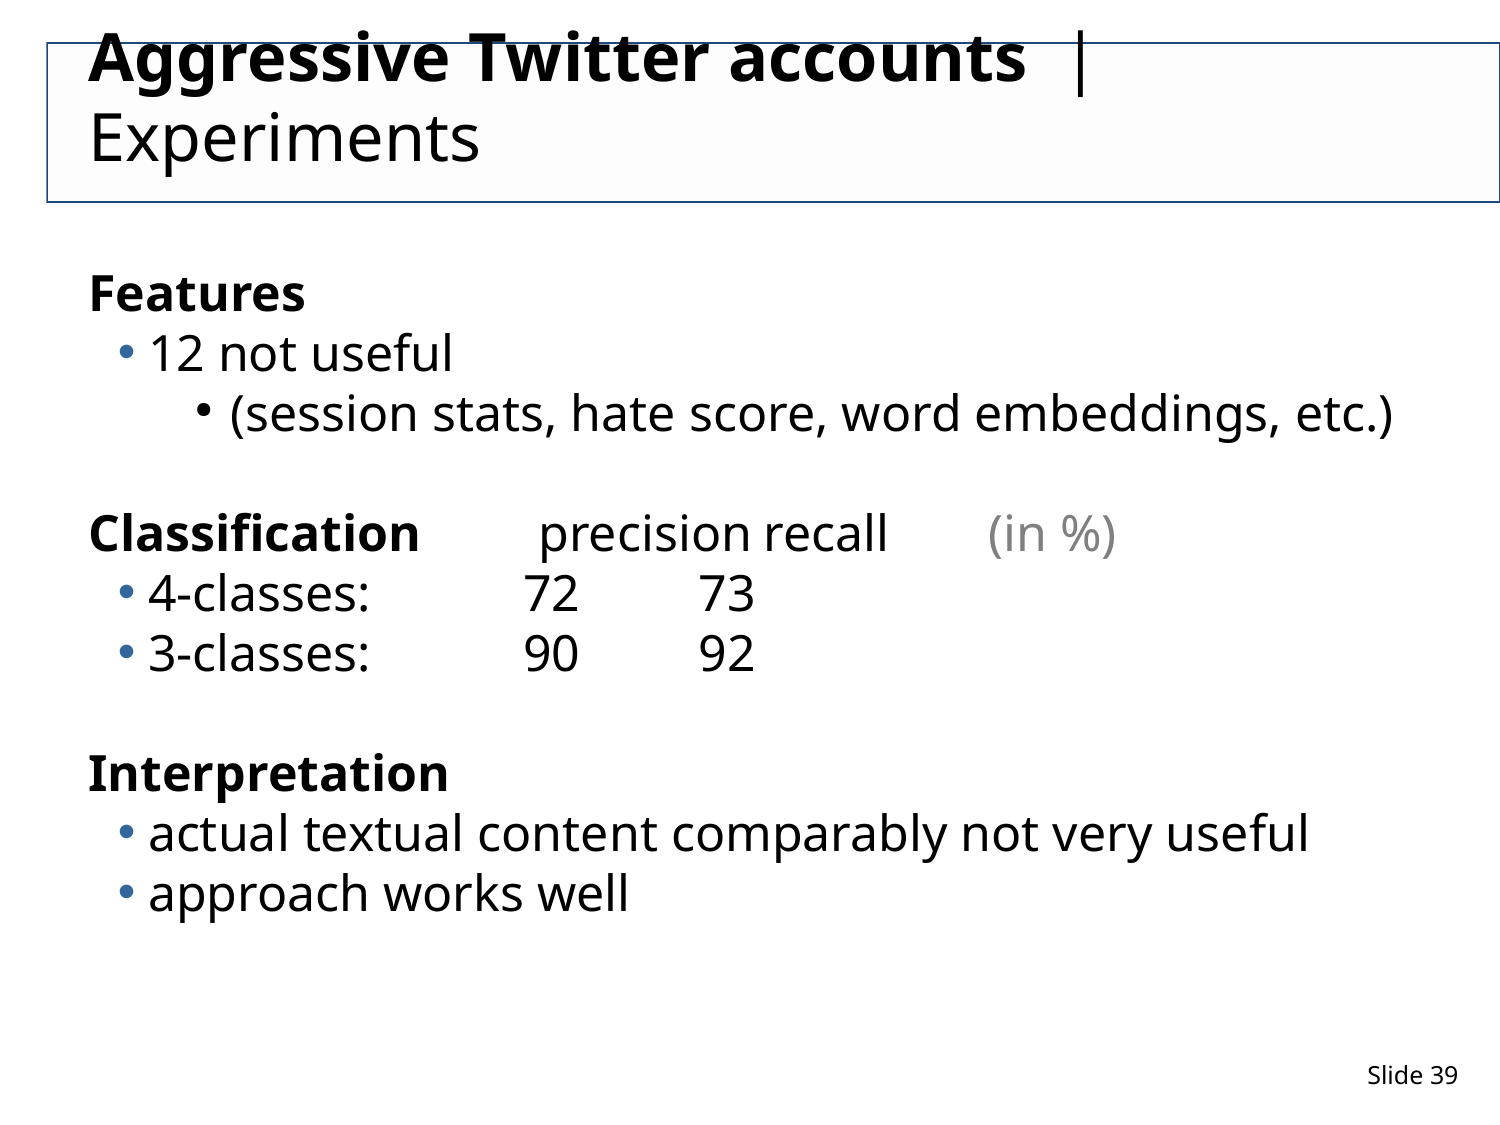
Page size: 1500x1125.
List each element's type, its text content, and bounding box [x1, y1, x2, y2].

text_box Aggressive Twitter accounts | Experiments [88, 42, 1469, 176]
text_box Features 12 not useful (session stats, hate score, word embeddings, etc.) Classification precision recall (in %) 4-classes: 72 73 3-classes: 90 92 Interpretation actual textual content comparably not very useful approach works well [88, 260, 1435, 1029]
